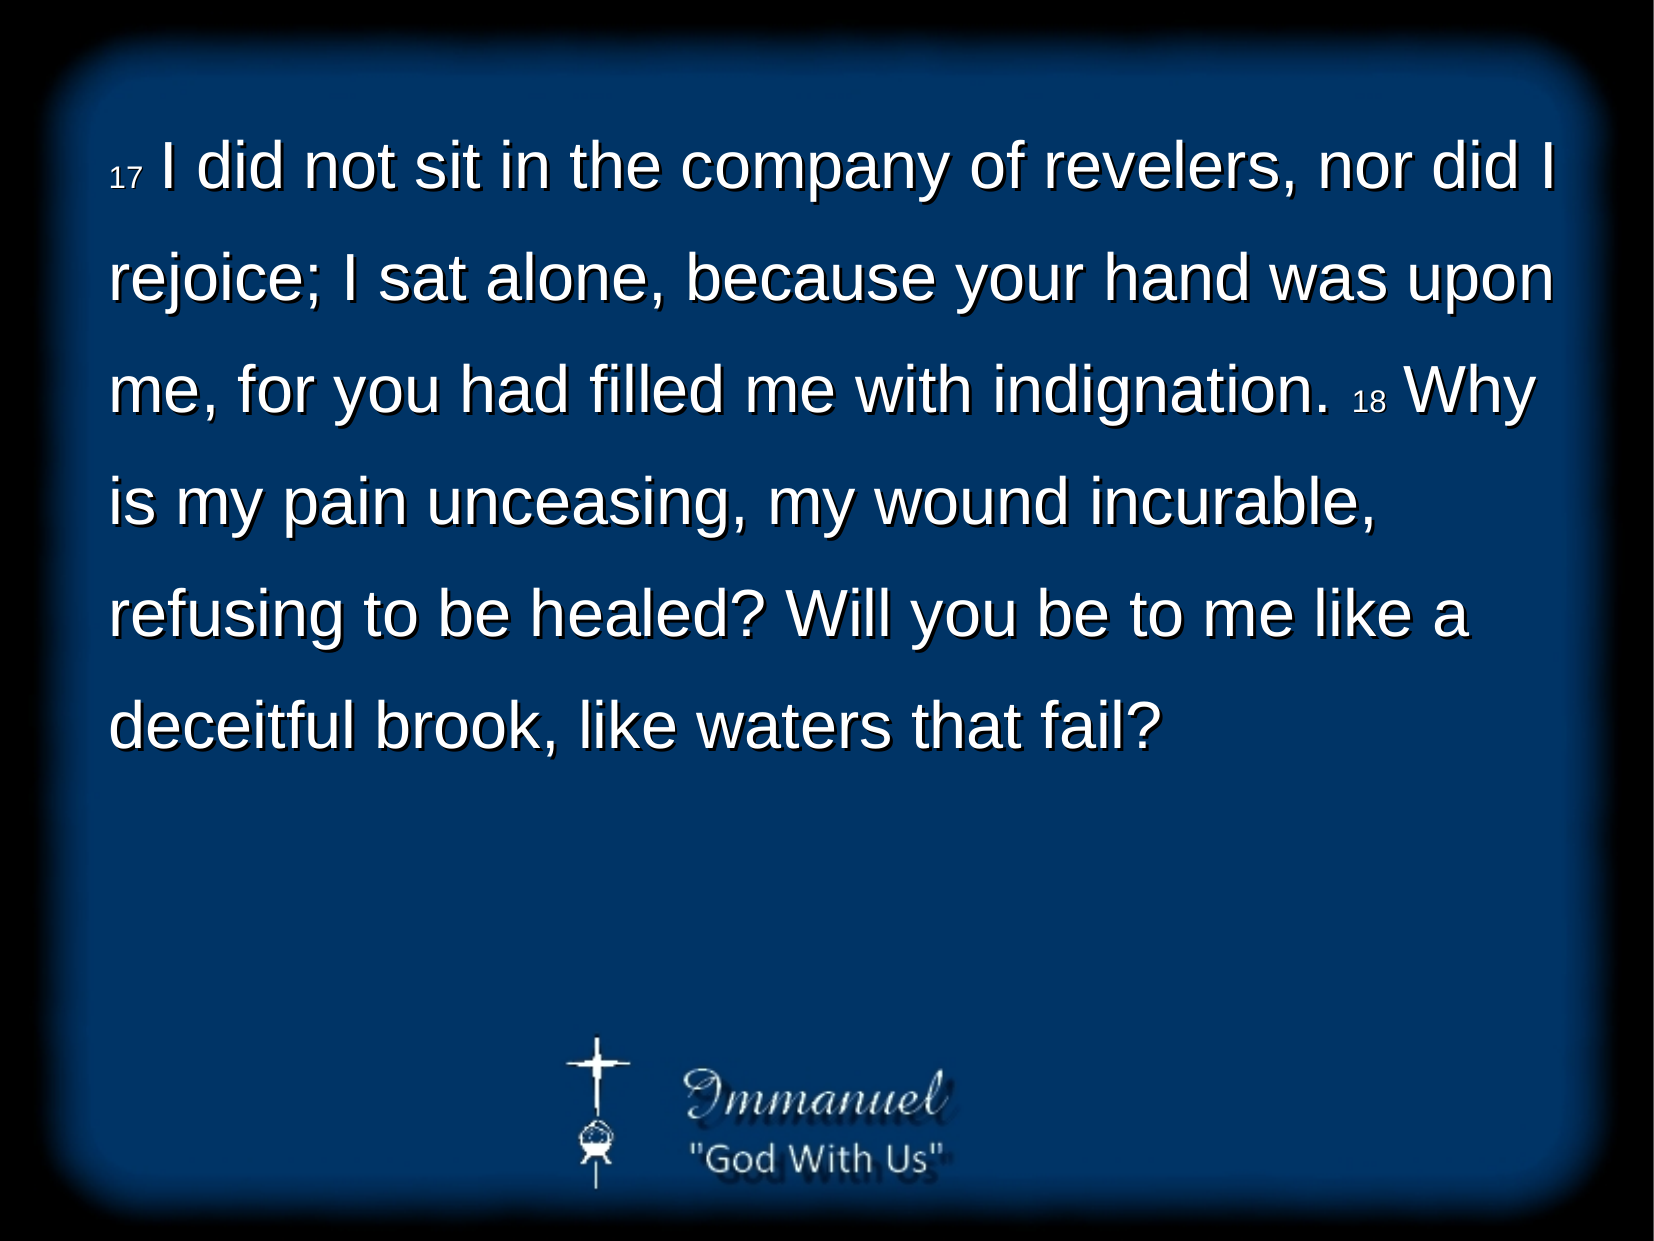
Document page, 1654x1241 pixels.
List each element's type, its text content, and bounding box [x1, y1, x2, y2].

picture [0, 0, 1654, 1241]
text_box 17 I did not sit in the company of revelers, nor did I rejoice; I sat alone, because your hand was upon me, for you had filled me with indignation. 18 Why is my pain unceasing, my wound incurable, refusing to be healed? Will you be to me like a deceitful brook, like waters that fail? [75, 83, 1576, 729]
